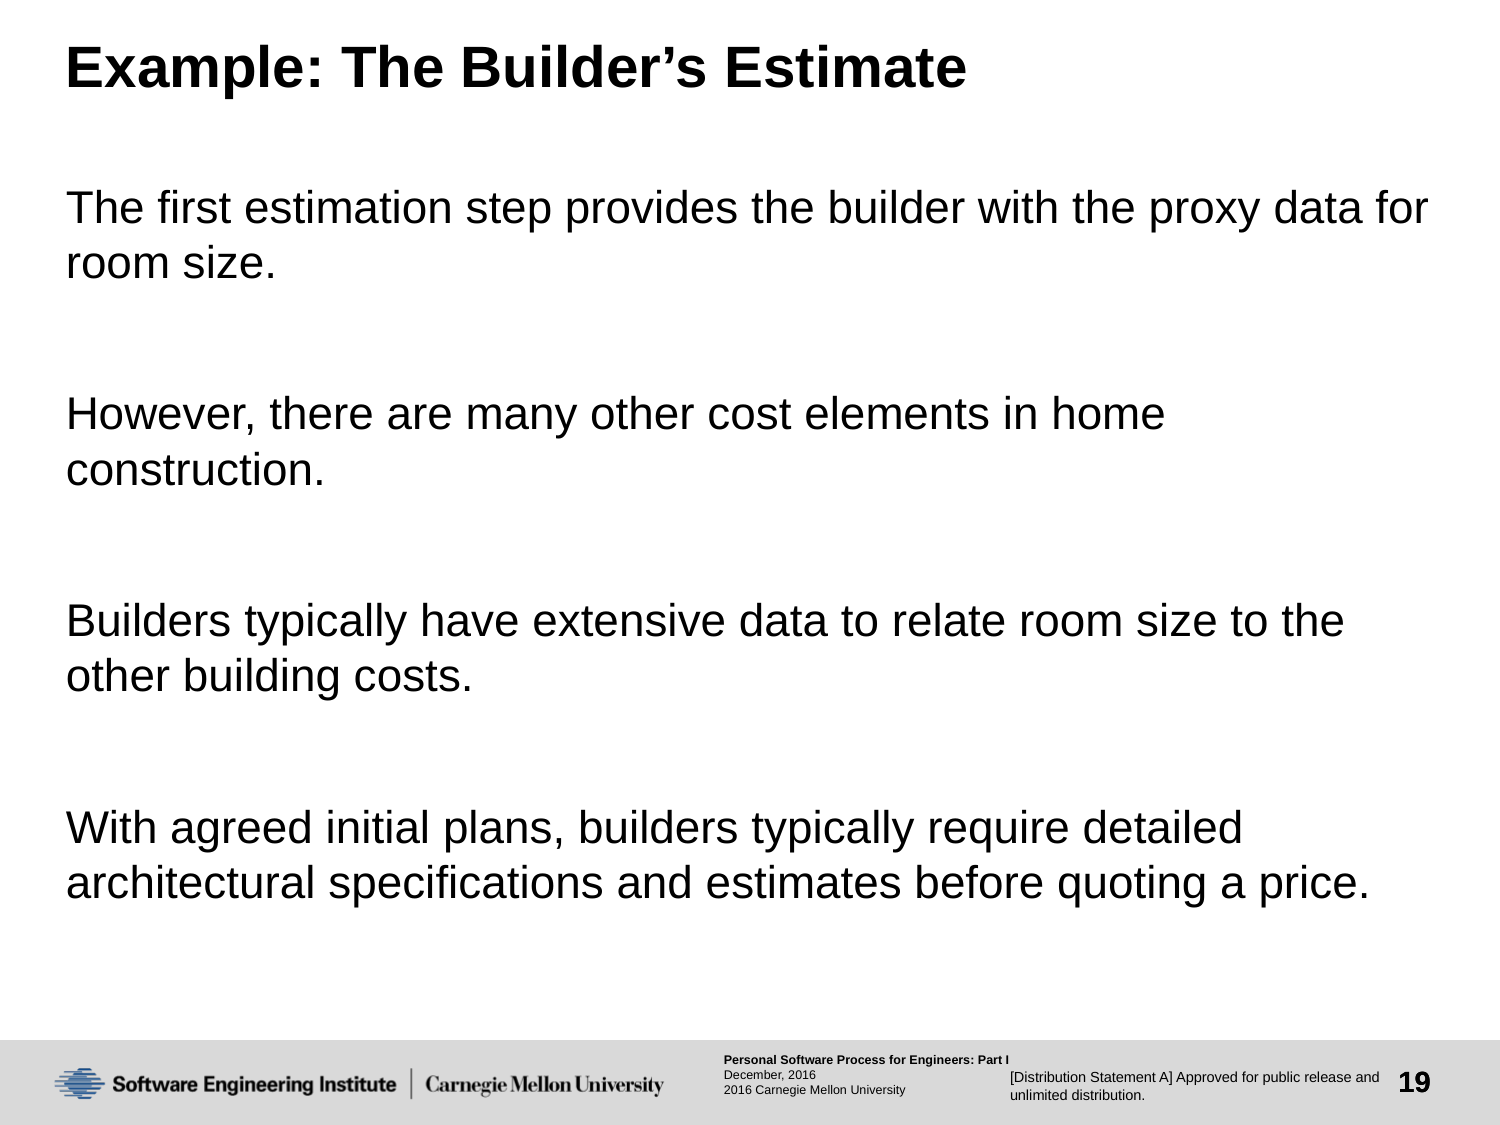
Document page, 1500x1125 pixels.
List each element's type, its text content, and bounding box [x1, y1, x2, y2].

picture [46, 1061, 673, 1104]
list The first estimation step provides the builder with the proxy data for room size. However, there are many other cost elements in home construction. Builders typically have extensive data to relate room size to the other building costs. With agreed initial plans, builders typically require detailed architectural specifications and estimates before quoting a price. [65, 177, 1431, 1000]
title Example: The Builder’s Estimate [65, 37, 1313, 148]
